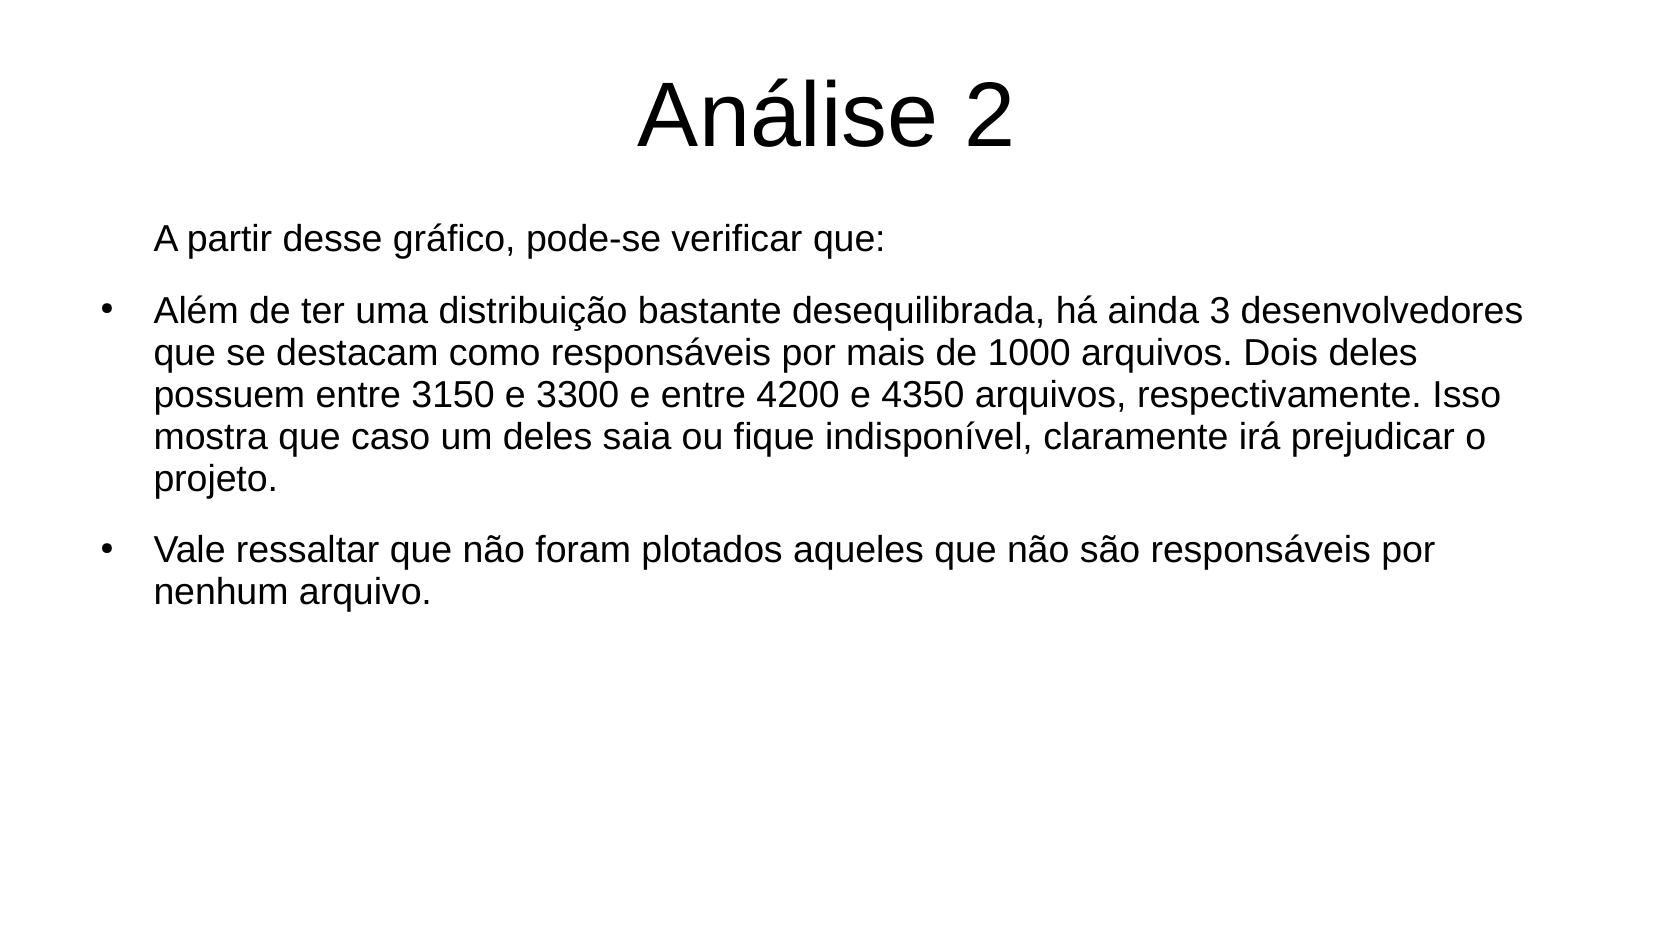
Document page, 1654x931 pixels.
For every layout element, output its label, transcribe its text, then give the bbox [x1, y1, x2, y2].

list A partir desse gráfico, pode-se verificar que: Além de ter uma distribuição bastante desequilibrada, há ainda 3 desenvolvedores que se destacam como responsáveis por mais de 1000 arquivos. Dois deles possuem entre 3150 e 3300 e entre 4200 e 4350 arquivos, respectivamente. Isso mostra que caso um deles saia ou fique indisponível, claramente irá prejudicar o projeto. Vale ressaltar que não foram plotados aqueles que não são responsáveis por nenhum arquivo. [82, 217, 1571, 758]
title Análise 2 [82, 37, 1571, 193]
